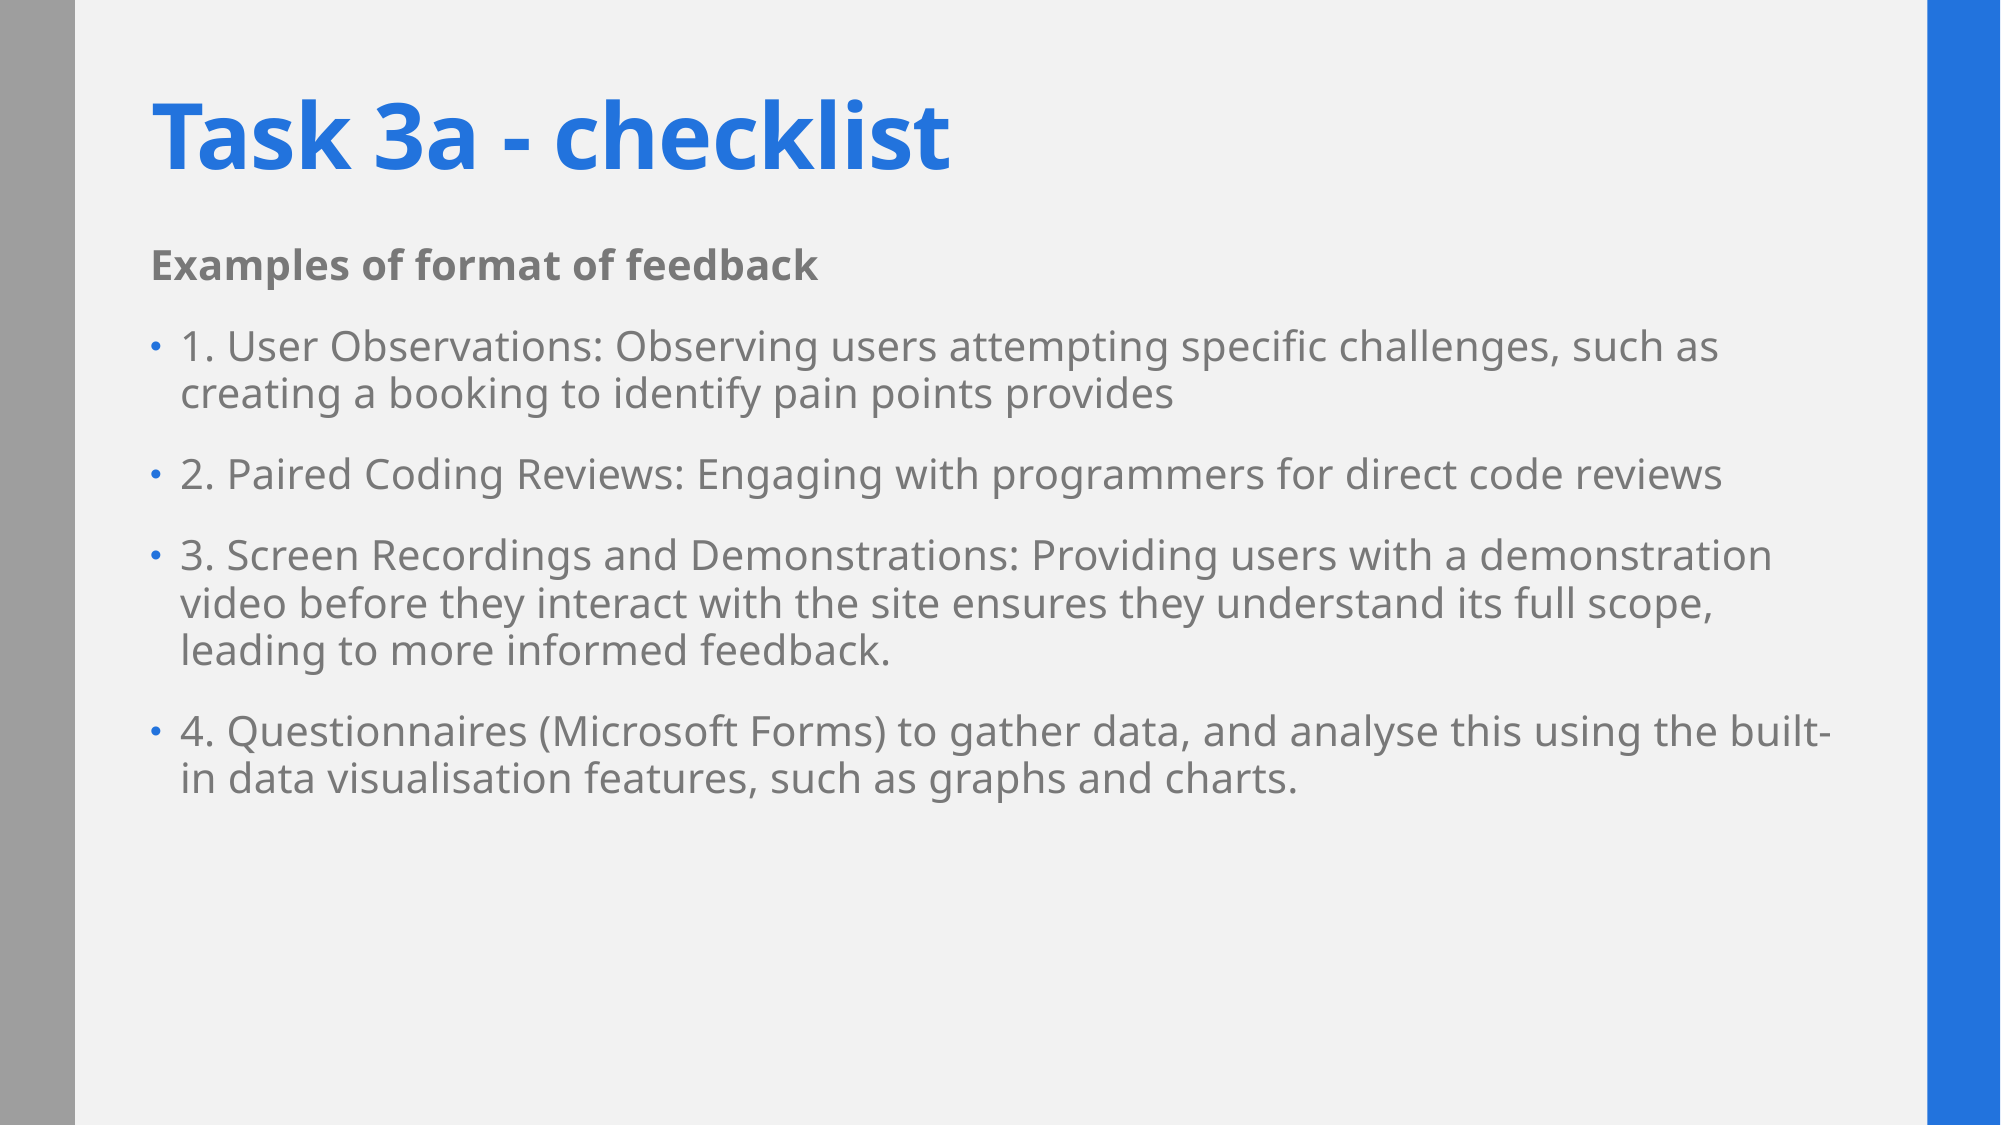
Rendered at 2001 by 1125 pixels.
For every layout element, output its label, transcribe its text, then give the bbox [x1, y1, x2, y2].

list Examples of format of feedback 1. User Observations: Observing users attempting specific challenges, such as creating a booking to identify pain points provides 2. Paired Coding Reviews: Engaging with programmers for direct code reviews 3. Screen Recordings and Demonstrations: Providing users with a demonstration video before they interact with the site ensures they understand its full scope, leading to more informed feedback. 4. Questionnaires (Microsoft Forms) to gather data, and analyse this using the built-in data visualisation features, such as graphs and charts. [150, 235, 1849, 1050]
list Task 3a - checklist [151, 78, 1850, 199]
